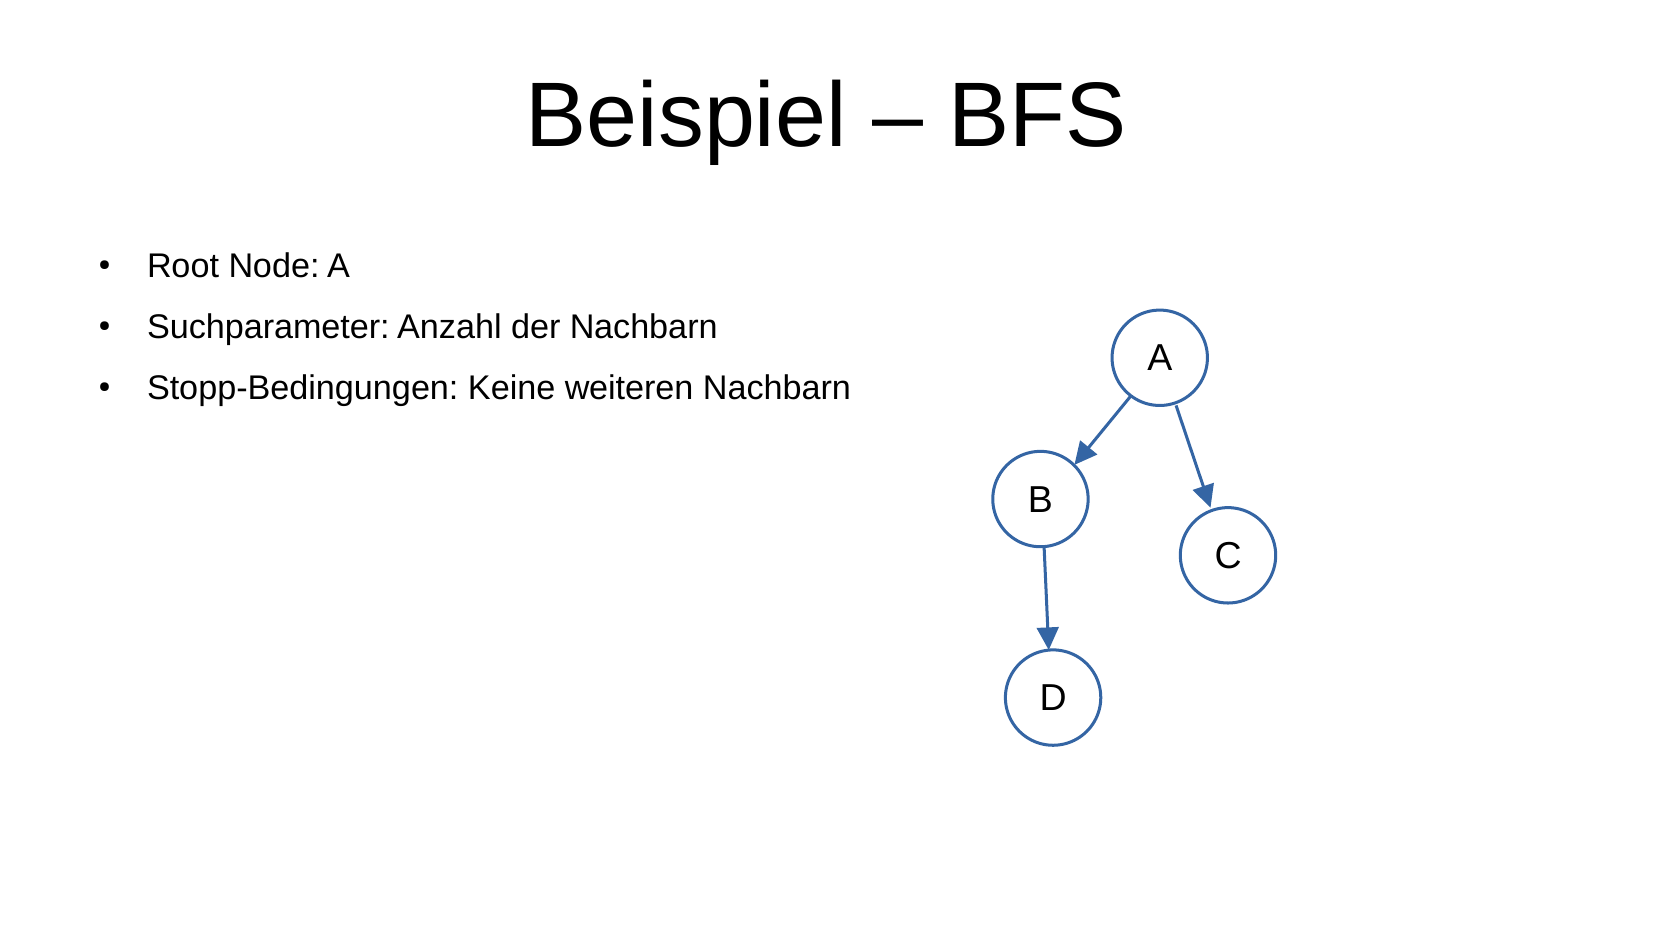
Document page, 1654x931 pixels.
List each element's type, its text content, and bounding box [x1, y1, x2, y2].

text_box D [1005, 649, 1101, 746]
text_box B [992, 451, 1089, 547]
title Beispiel – BFS [82, 37, 1571, 186]
text_box C [1180, 507, 1276, 604]
list Root Node: A Suchparameter: Anzahl der Nachbarn Stopp-Bedingungen: Keine weiteren Nachbarn [82, 186, 1571, 408]
text_box A [1112, 310, 1208, 406]
